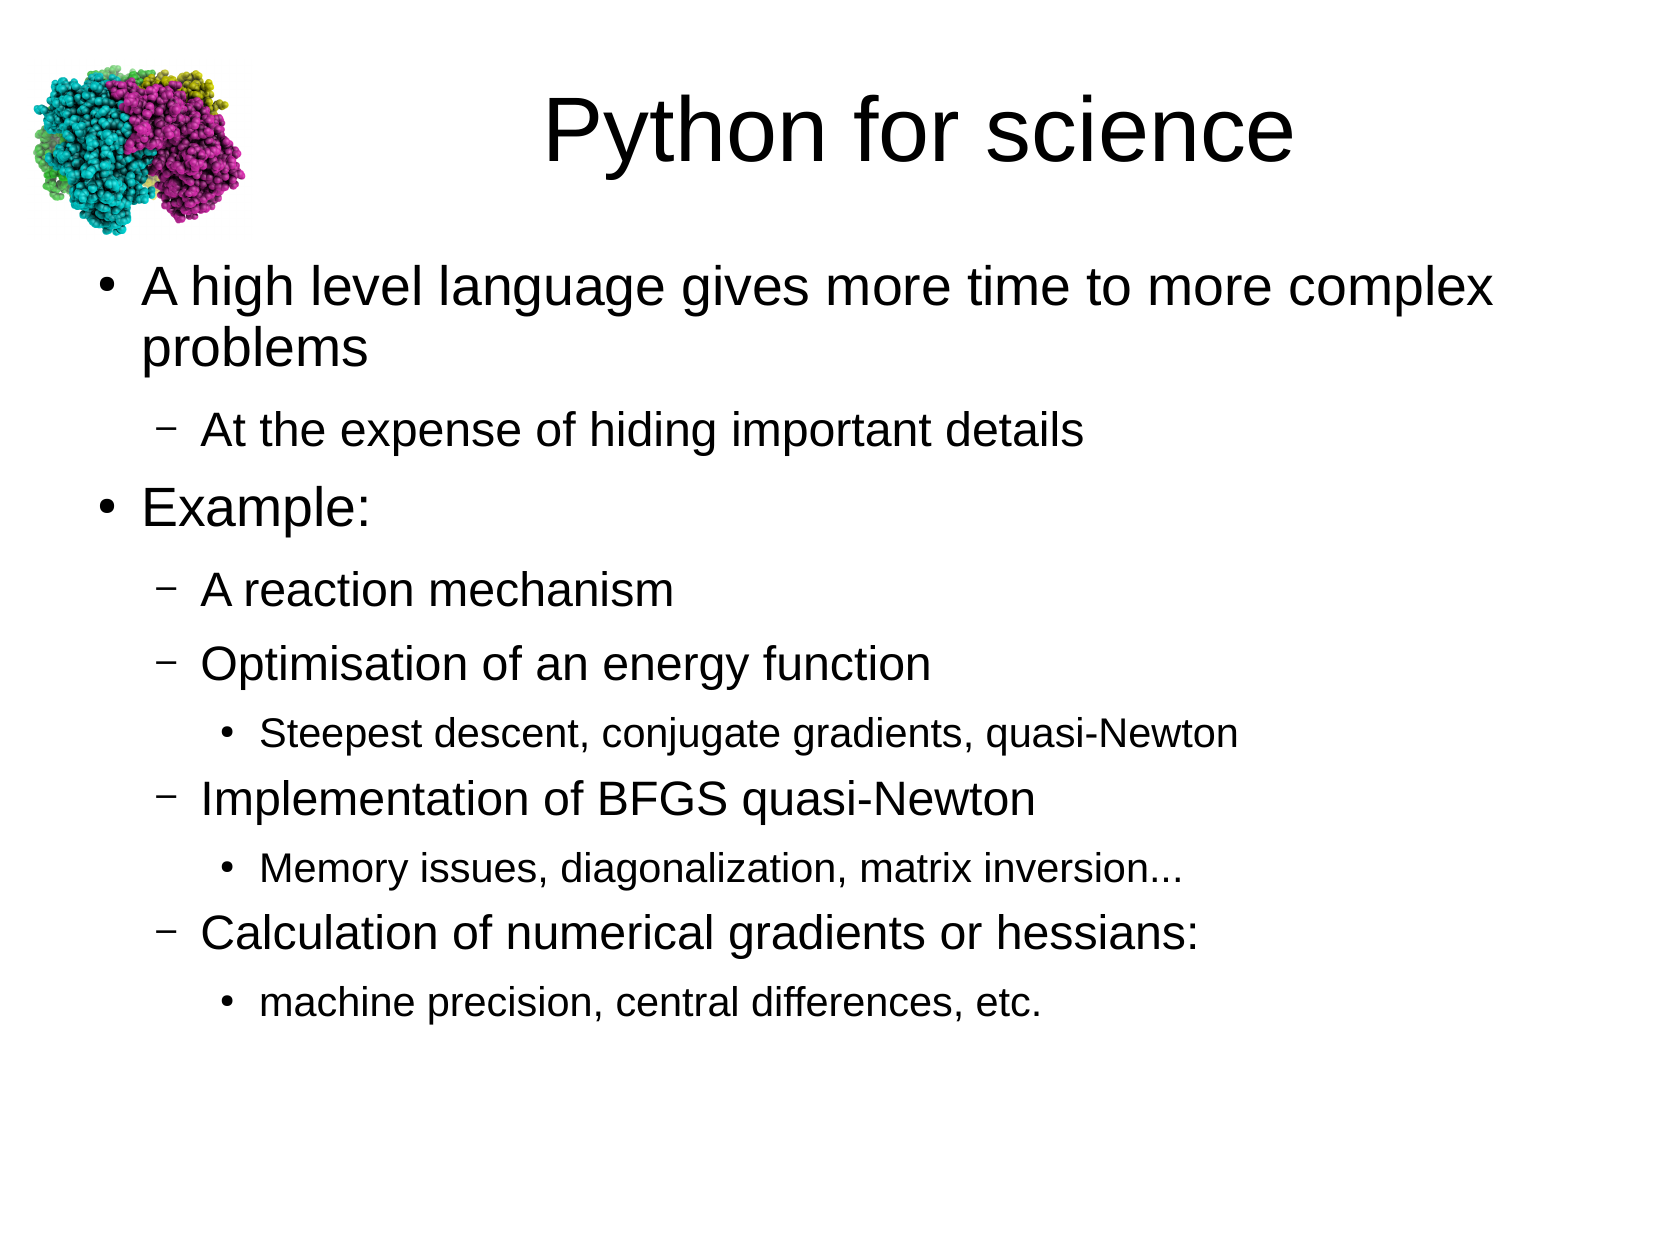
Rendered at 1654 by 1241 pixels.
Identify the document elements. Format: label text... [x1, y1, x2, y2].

picture [27, 59, 253, 240]
list A high level language gives more time to more complex problems At the expense of hiding important details Example: A reaction mechanism Optimisation of an energy function Steepest descent, conjugate gradients, quasi-Newton Implementation of BFGS quasi-Newton Memory issues, diagonalization, matrix inversion... Calculation of numerical gradients or hessians: machine precision, central differences, etc. [82, 255, 1538, 1036]
title Python for science [270, 25, 1571, 233]
